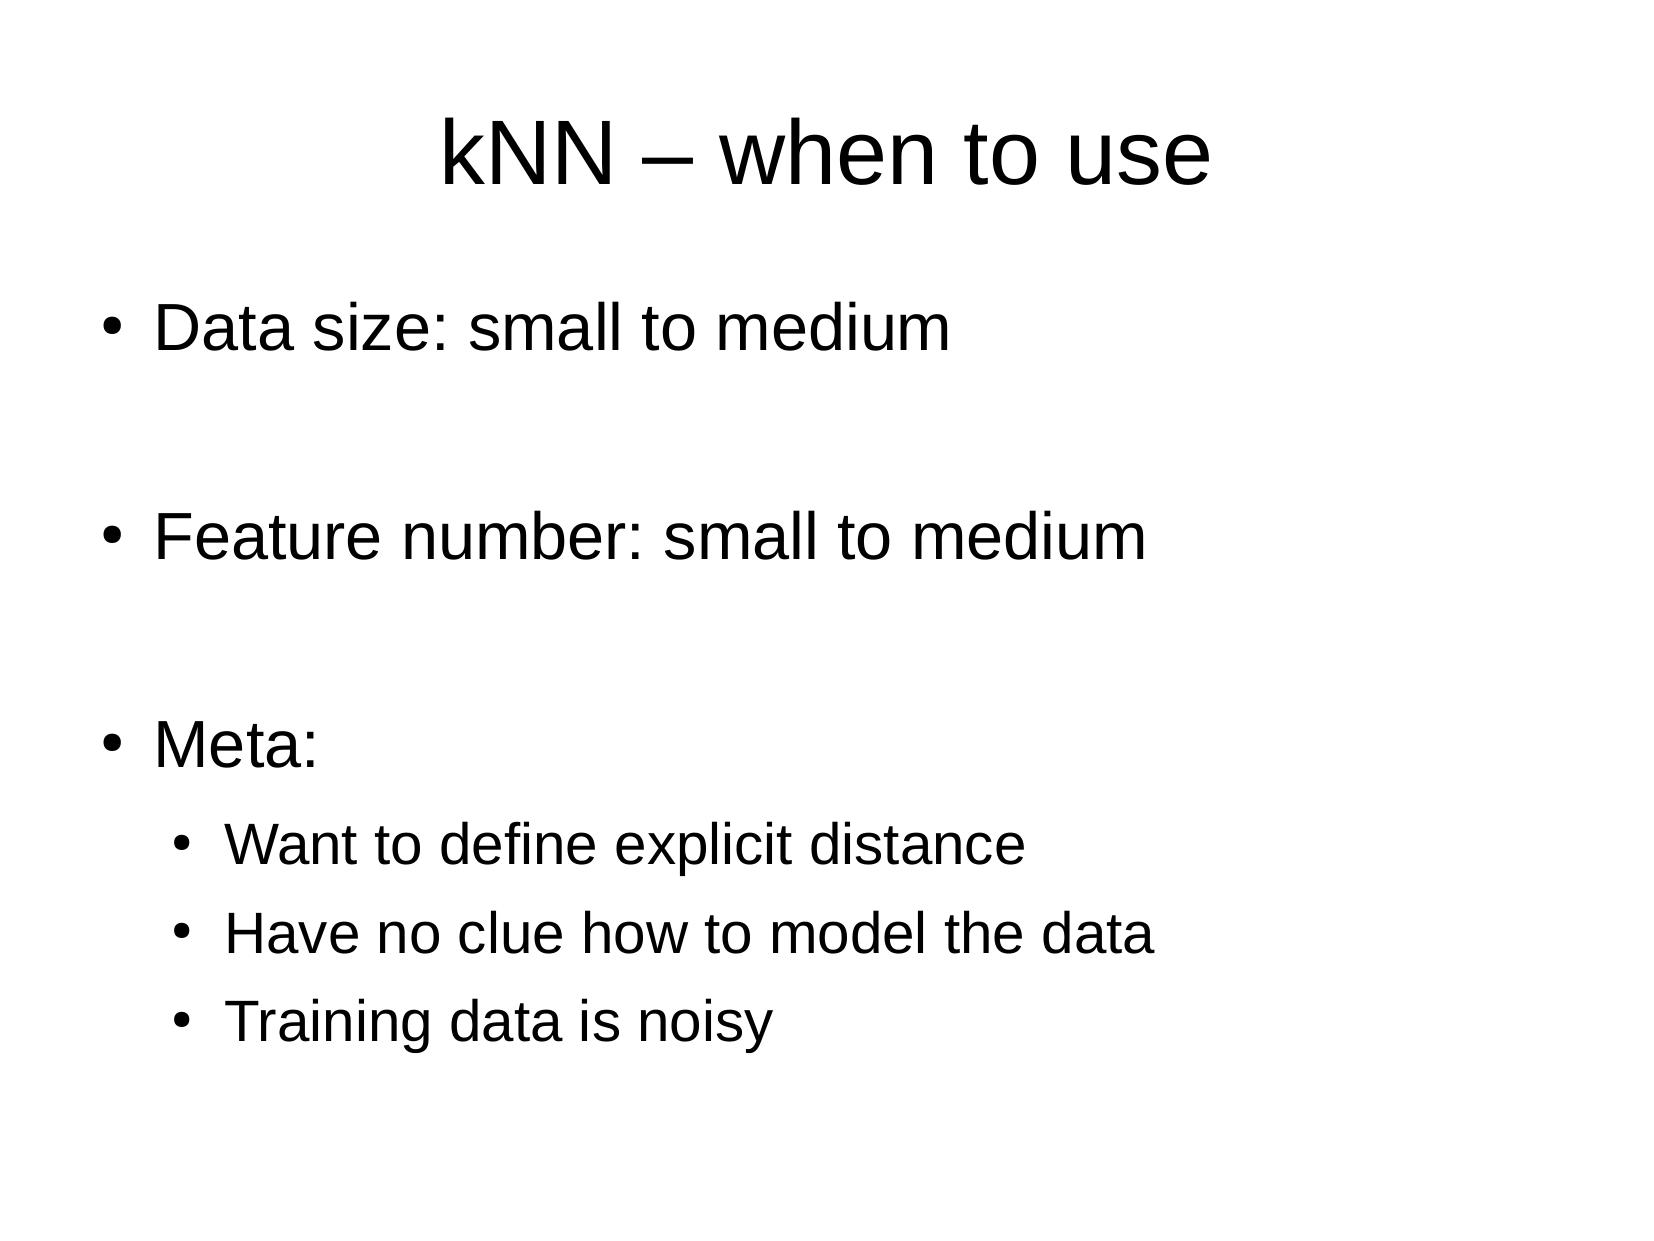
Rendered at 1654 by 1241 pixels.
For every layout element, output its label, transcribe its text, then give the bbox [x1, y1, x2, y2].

list Data size: small to medium Feature number: small to medium Meta: Want to define explicit distance Have no clue how to model the data Training data is noisy [82, 290, 1571, 1109]
title kNN – when to use [82, 56, 1571, 250]
